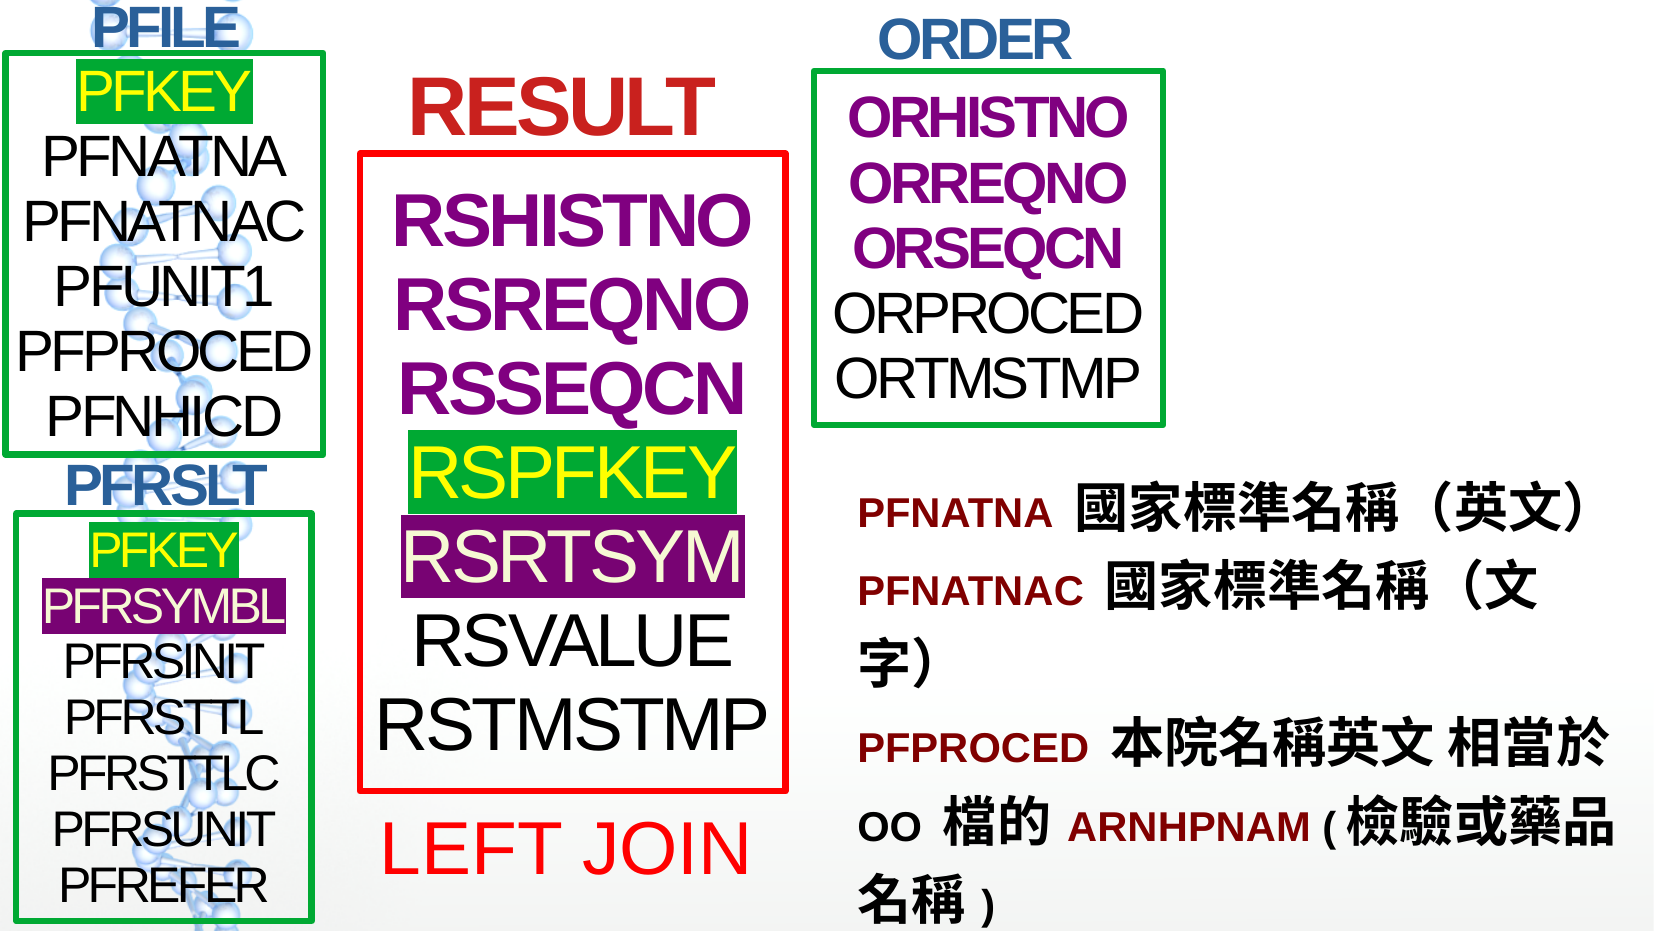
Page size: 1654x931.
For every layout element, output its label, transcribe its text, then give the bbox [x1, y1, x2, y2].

text_box PFNATNA 國家標準名稱（英文） PFNATNAC 國家標準名稱（文字） PFPROCED 本院名稱英文 相當於 OO 檔的ARNHPNAM (檢驗或藥品名稱) PFNHICD [842, 456, 1654, 844]
text_box PFRSLT [20, 445, 313, 528]
text_box RESULT [386, 52, 739, 161]
text_box PFILE [20, 0, 313, 70]
text_box RSHISTNO RSREQNO RSSEQCN RSPFKEY RSRTSYM RSVALUE RSTMSTMP [360, 153, 786, 792]
text_box PFKEY PFNATNA PFNATNAC PFUNIT1 PFPROCED PFNHICD [5, 52, 324, 455]
text_box PFKEY PFRSYMBL PFRSINIT PFRSTTL PFRSTTLC PFRSUNIT PFREFER [16, 513, 312, 922]
picture [0, 0, 1654, 931]
text_box LEFT JOIN [364, 799, 774, 903]
text_box ORDER [829, 0, 1122, 81]
text_box ORHISTNO ORREQNO ORSEQCN ORPROCED ORTMSTMP [814, 70, 1164, 426]
